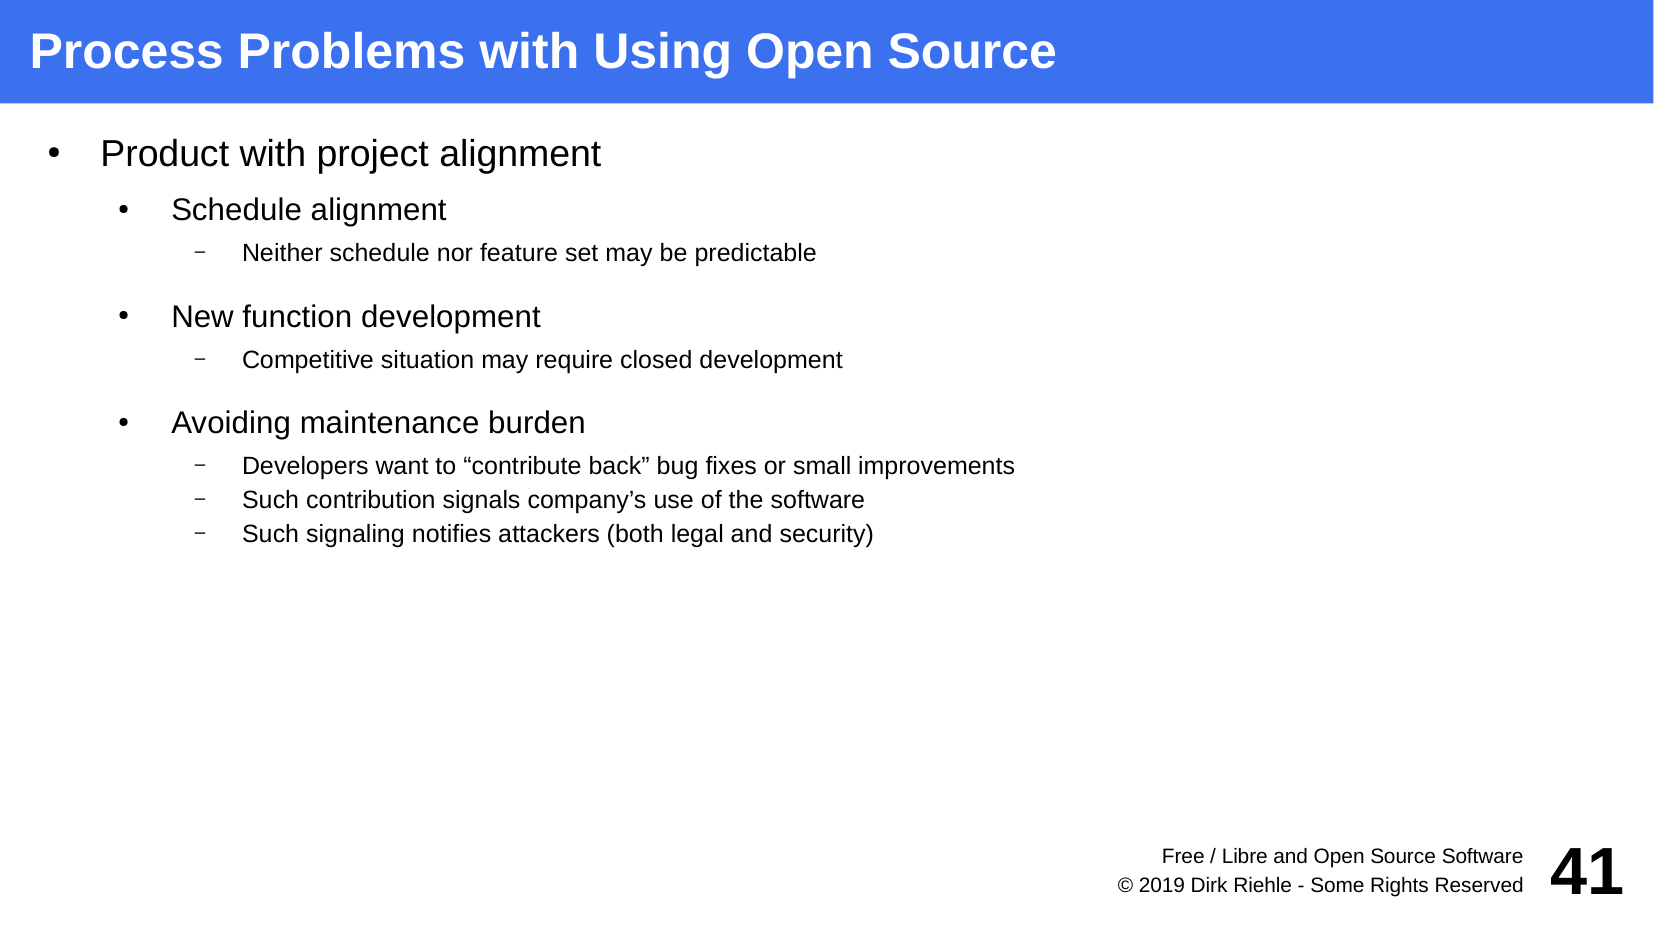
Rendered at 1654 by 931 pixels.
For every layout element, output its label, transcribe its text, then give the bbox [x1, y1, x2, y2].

list Product with project alignment Schedule alignment Neither schedule nor feature set may be predictable New function development Competitive situation may require closed development Avoiding maintenance burden Developers want to “contribute back” bug fixes or small improvements Such contribution signals company’s use of the software Such signaling notifies attackers (both legal and security) [29, 132, 1625, 813]
title Process Problems with Using Open Source [0, 0, 1654, 104]
